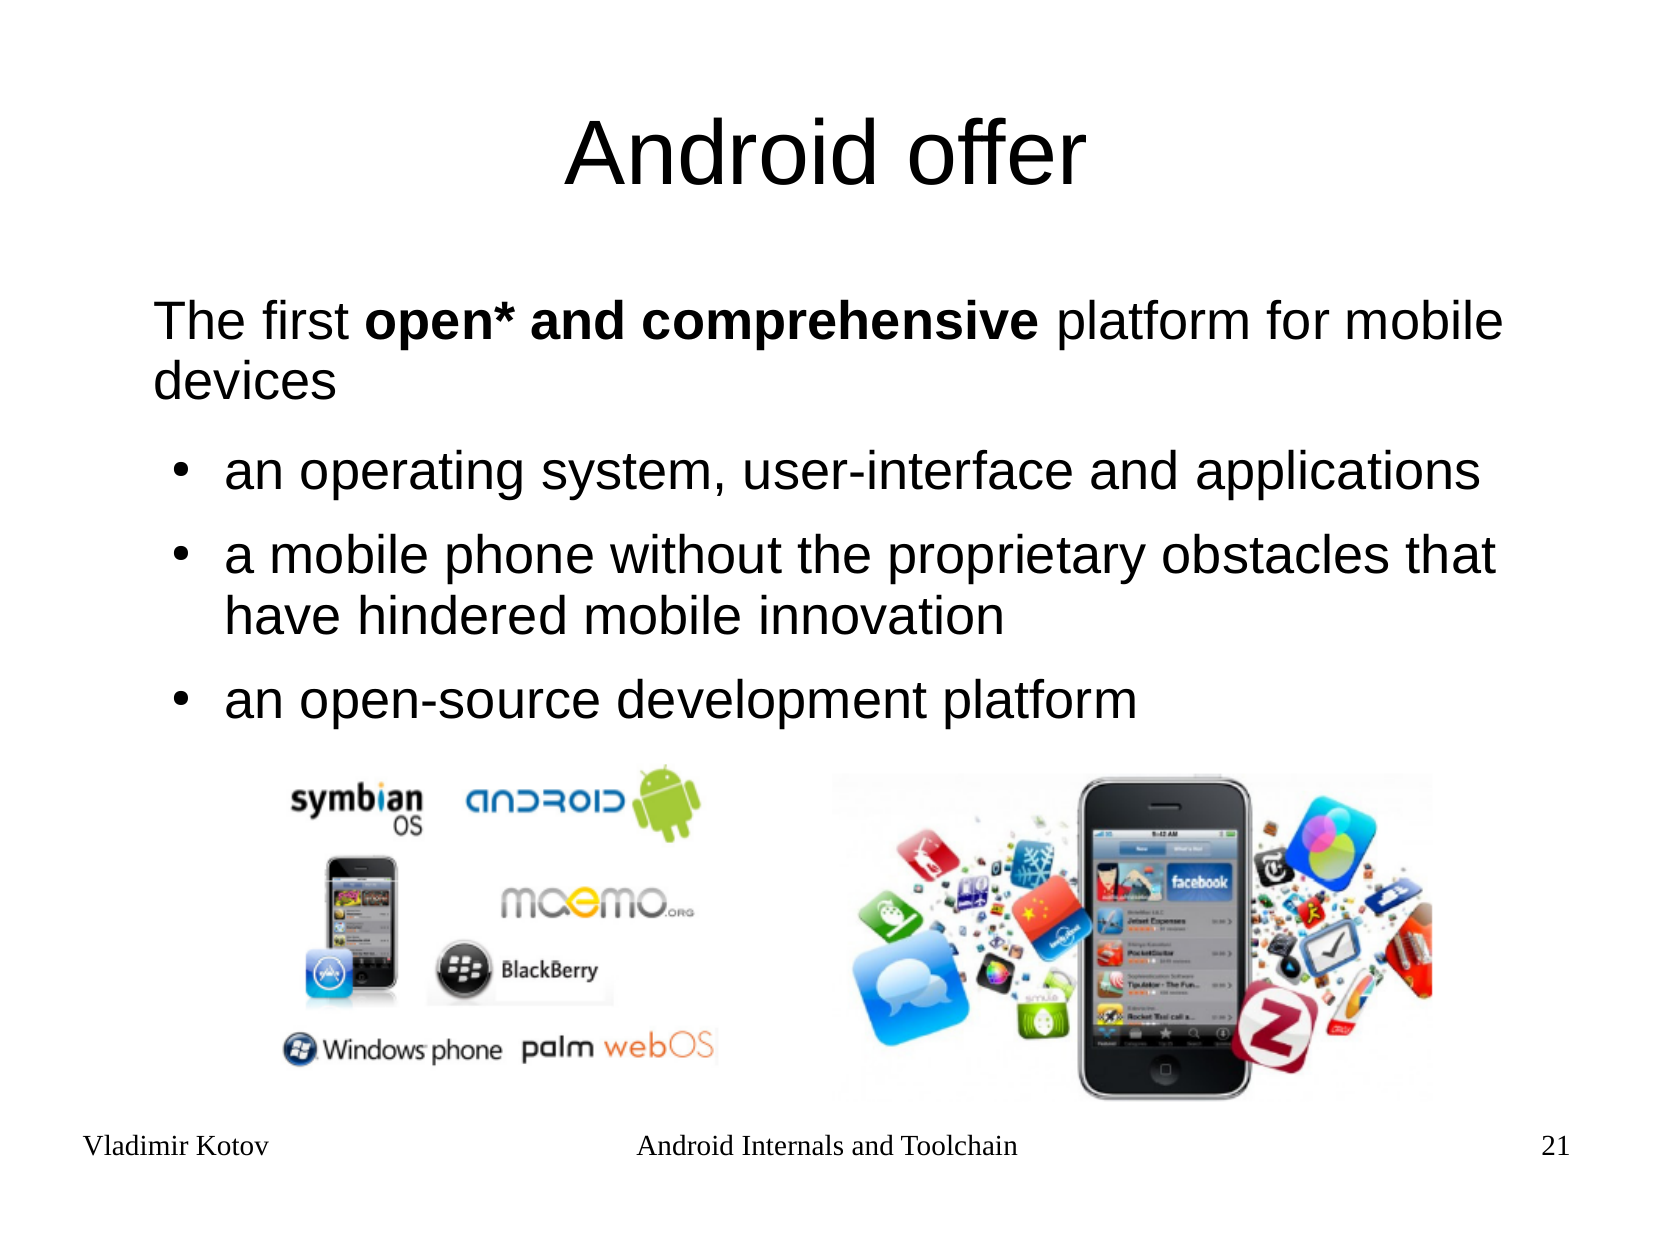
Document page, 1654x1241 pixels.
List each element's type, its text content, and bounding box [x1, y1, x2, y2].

picture [225, 752, 1462, 1133]
list The first open* and comprehensive platform for mobile devices an operating system, user-interface and applications a mobile phone without the proprietary obstacles that have hindered mobile innovation an open-source development platform [82, 290, 1571, 731]
title Android offer [82, 49, 1571, 257]
